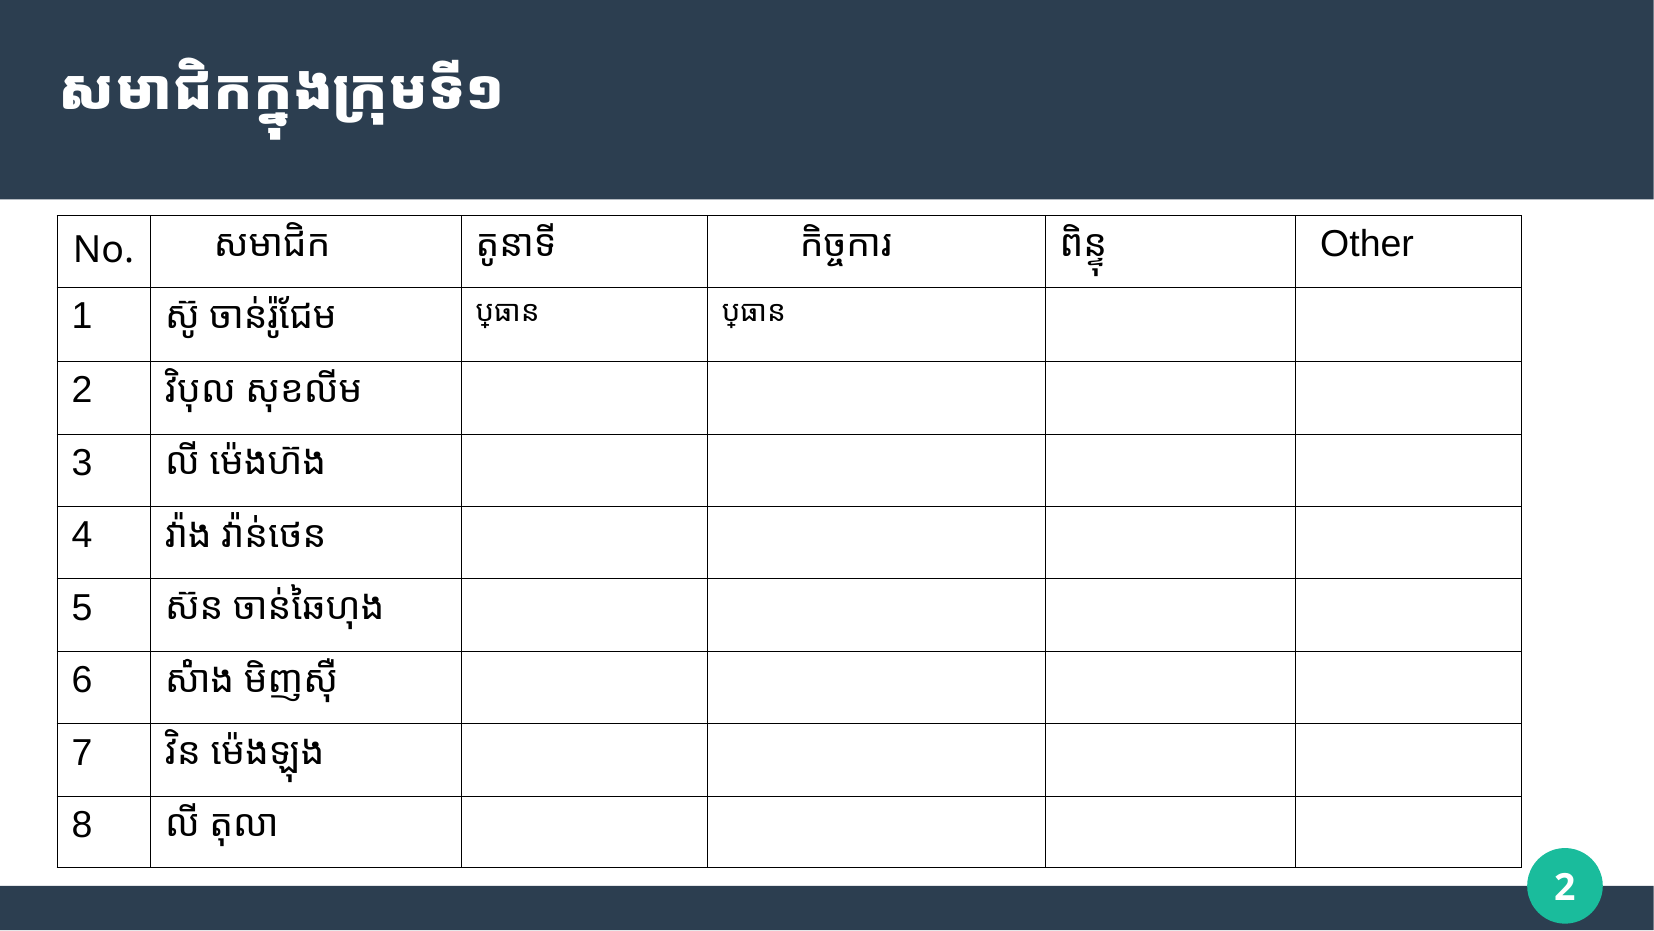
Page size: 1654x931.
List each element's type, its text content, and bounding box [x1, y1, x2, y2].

table_cell [462, 724, 707, 796]
table_cell [462, 579, 707, 651]
table_cell [708, 797, 1045, 867]
table_cell [1046, 724, 1295, 796]
table_cell 4 [58, 507, 150, 578]
table_cell 3 [58, 435, 150, 506]
table_cell [1046, 435, 1295, 506]
table_cell [1296, 724, 1521, 796]
table_cell [1296, 797, 1521, 867]
table_cell [708, 652, 1045, 723]
table_cell [1296, 435, 1521, 506]
table_cell 2 [58, 362, 150, 434]
table_cell ស៊ូ ចាន់រ៉ូជែម [151, 288, 461, 361]
table_cell [708, 435, 1045, 506]
table_cell លី ម៉េងហ៊ង [151, 435, 461, 506]
table_cell [1296, 288, 1521, 361]
table_cell [462, 362, 707, 434]
table_cell ស៊ន ចាន់ឆៃហុង [151, 579, 461, 651]
table_header សមាជិក [151, 216, 461, 287]
title សមាជិកក្នុងក្រុមទី១ [59, 24, 1595, 168]
table_header Other [1296, 216, 1521, 287]
table_cell 5 [58, 579, 150, 651]
table_header តូនាទី [462, 216, 707, 287]
table_cell 7 [58, 724, 150, 796]
table_cell [1046, 579, 1295, 651]
table_cell [462, 435, 707, 506]
table_cell [462, 652, 707, 723]
table_cell វិបុល សុខលីម [151, 362, 461, 434]
table_cell [1046, 362, 1295, 434]
table_cell ប្រធាន [462, 288, 707, 361]
table_cell លី តុលា [151, 797, 461, 867]
table_header No. [58, 216, 150, 287]
table_cell ស៉ំាង មិញសុឺ [151, 652, 461, 723]
table_cell [708, 579, 1045, 651]
table_cell [462, 507, 707, 578]
table_cell [708, 507, 1045, 578]
table_cell [1046, 288, 1295, 361]
table_cell វិន ម៉េងឡុង [151, 724, 461, 796]
table_cell ប្រធាន [708, 288, 1045, 361]
table_cell [462, 797, 707, 867]
table_cell 1 [58, 288, 150, 361]
table_cell វ៉ាង វ៉ាន់ថេន [151, 507, 461, 578]
table_cell 6 [58, 652, 150, 723]
table_cell [1296, 362, 1521, 434]
table_cell [1296, 507, 1521, 578]
table_cell [708, 362, 1045, 434]
table_cell [1046, 652, 1295, 723]
table_header ពិន្ទុ [1046, 216, 1295, 287]
table_cell [1046, 507, 1295, 578]
table_cell 8 [58, 797, 150, 867]
table_cell [1296, 579, 1521, 651]
table_cell [1296, 652, 1521, 723]
table_cell [1046, 797, 1295, 867]
table_header កិច្ចការ [708, 216, 1045, 287]
table_cell [708, 724, 1045, 796]
